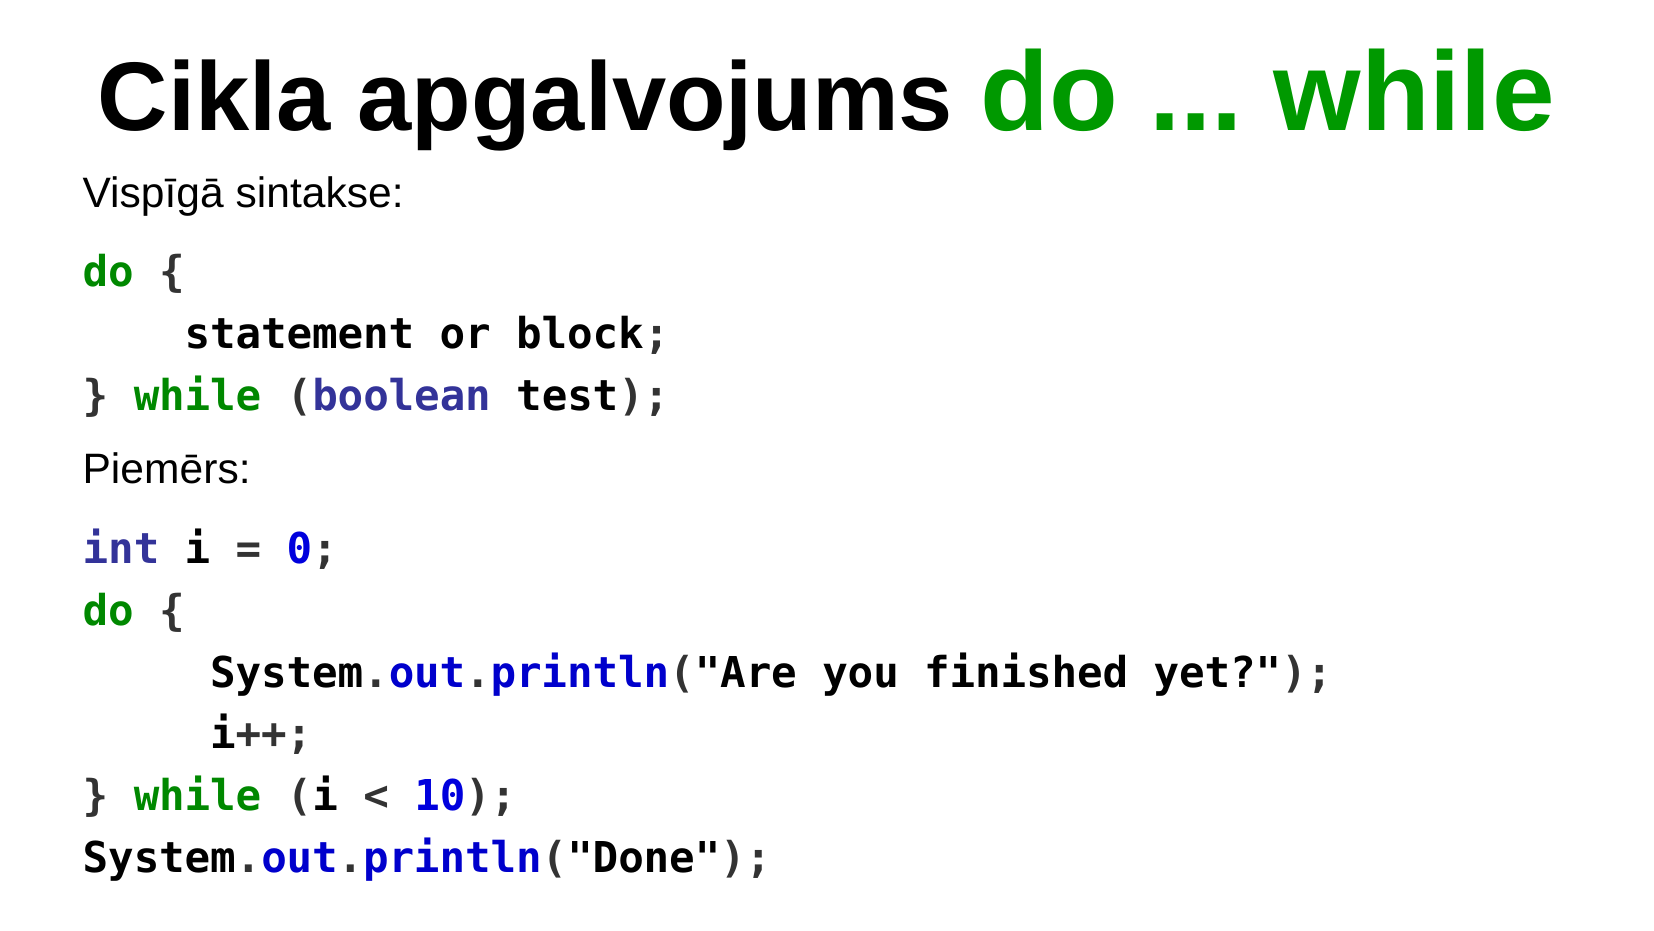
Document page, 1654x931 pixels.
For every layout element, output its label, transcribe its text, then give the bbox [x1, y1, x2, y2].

title Cikla apgalvojums do ... while [82, 28, 1571, 155]
list Vispīgā sintakse: do { statement or block; } while (boolean test); Piemērs: int i = 0; do { System.out.println("Are you finished yet?"); i++; } while (i < 10); System.out.println("Done"); [82, 168, 1538, 889]
